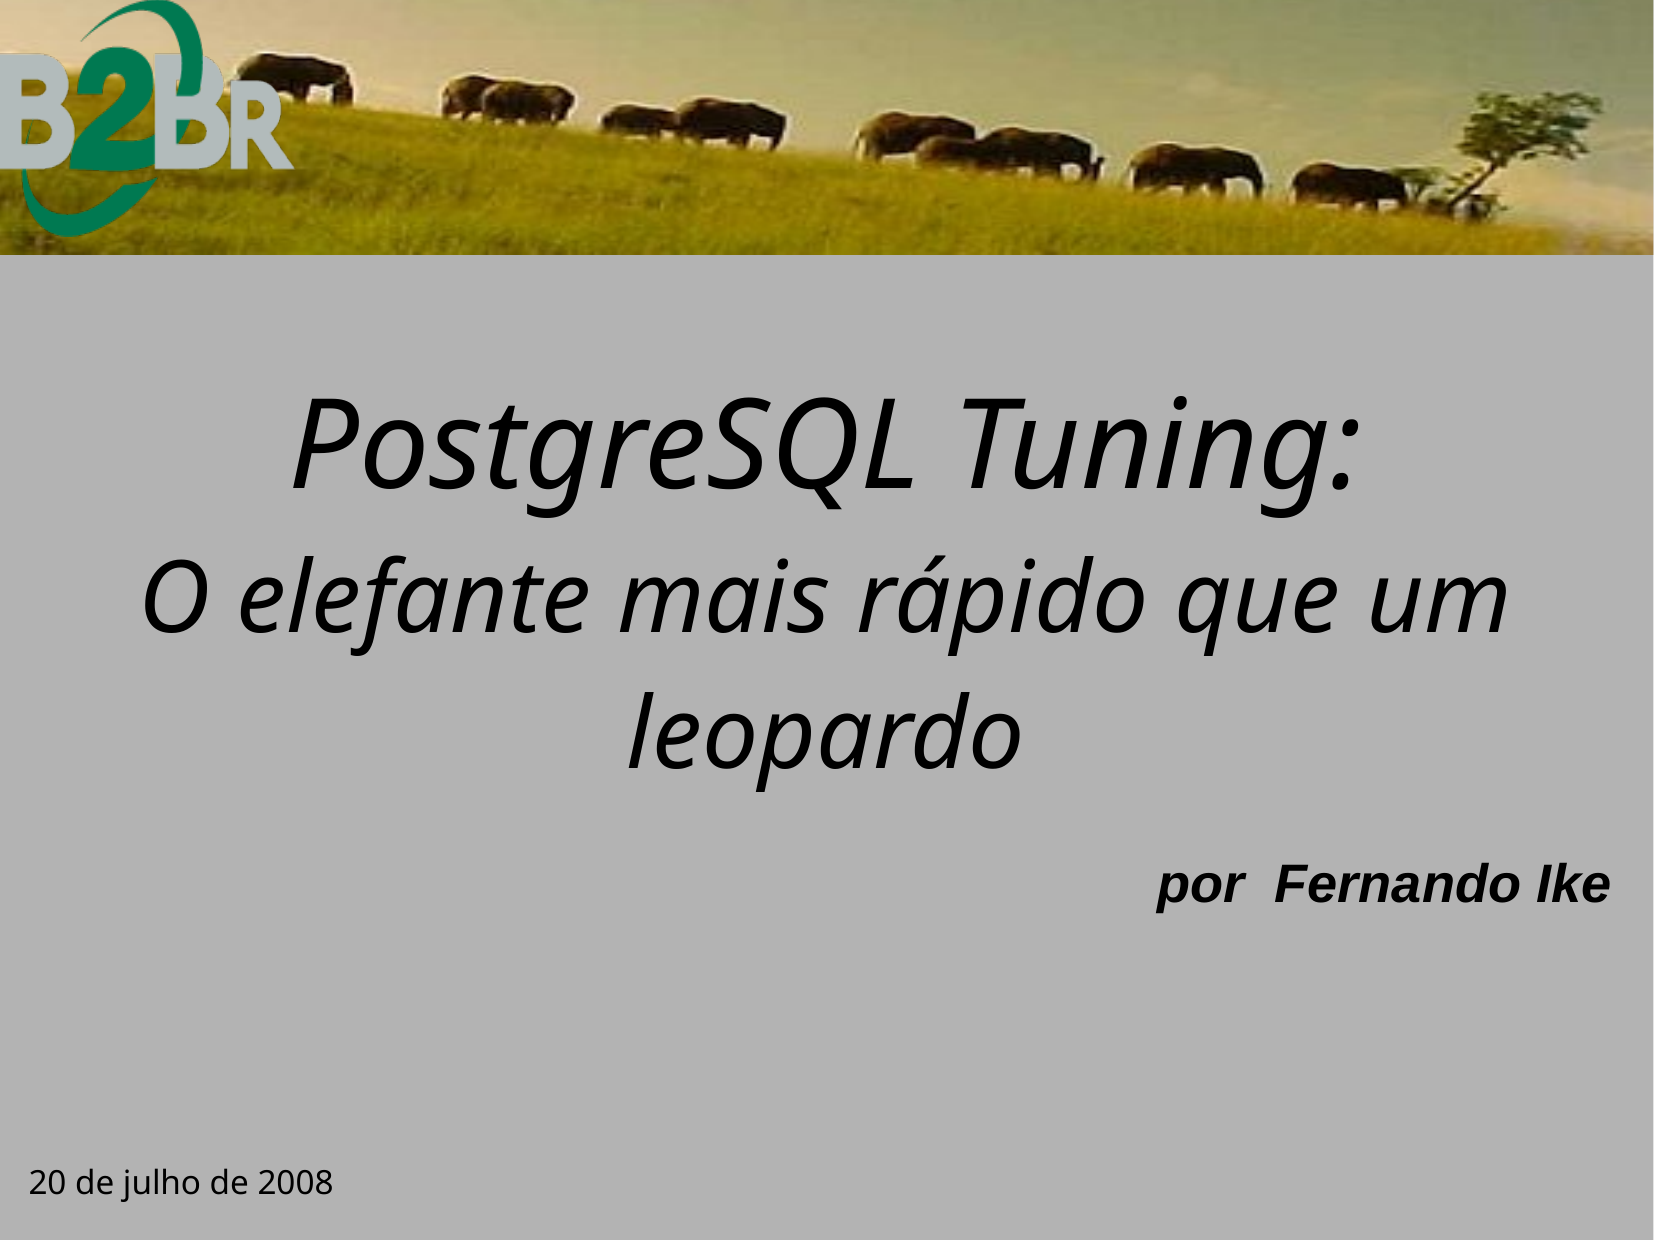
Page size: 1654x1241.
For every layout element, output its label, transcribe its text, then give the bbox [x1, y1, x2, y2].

text_box 20 de julho de 2008 [13, 1151, 689, 1208]
text_box PostgreSQL Tuning: O elefante mais rápido que um leopardo [89, 347, 1563, 879]
picture [0, 0, 1654, 255]
text_box por Fernando Ike [32, 846, 1628, 965]
